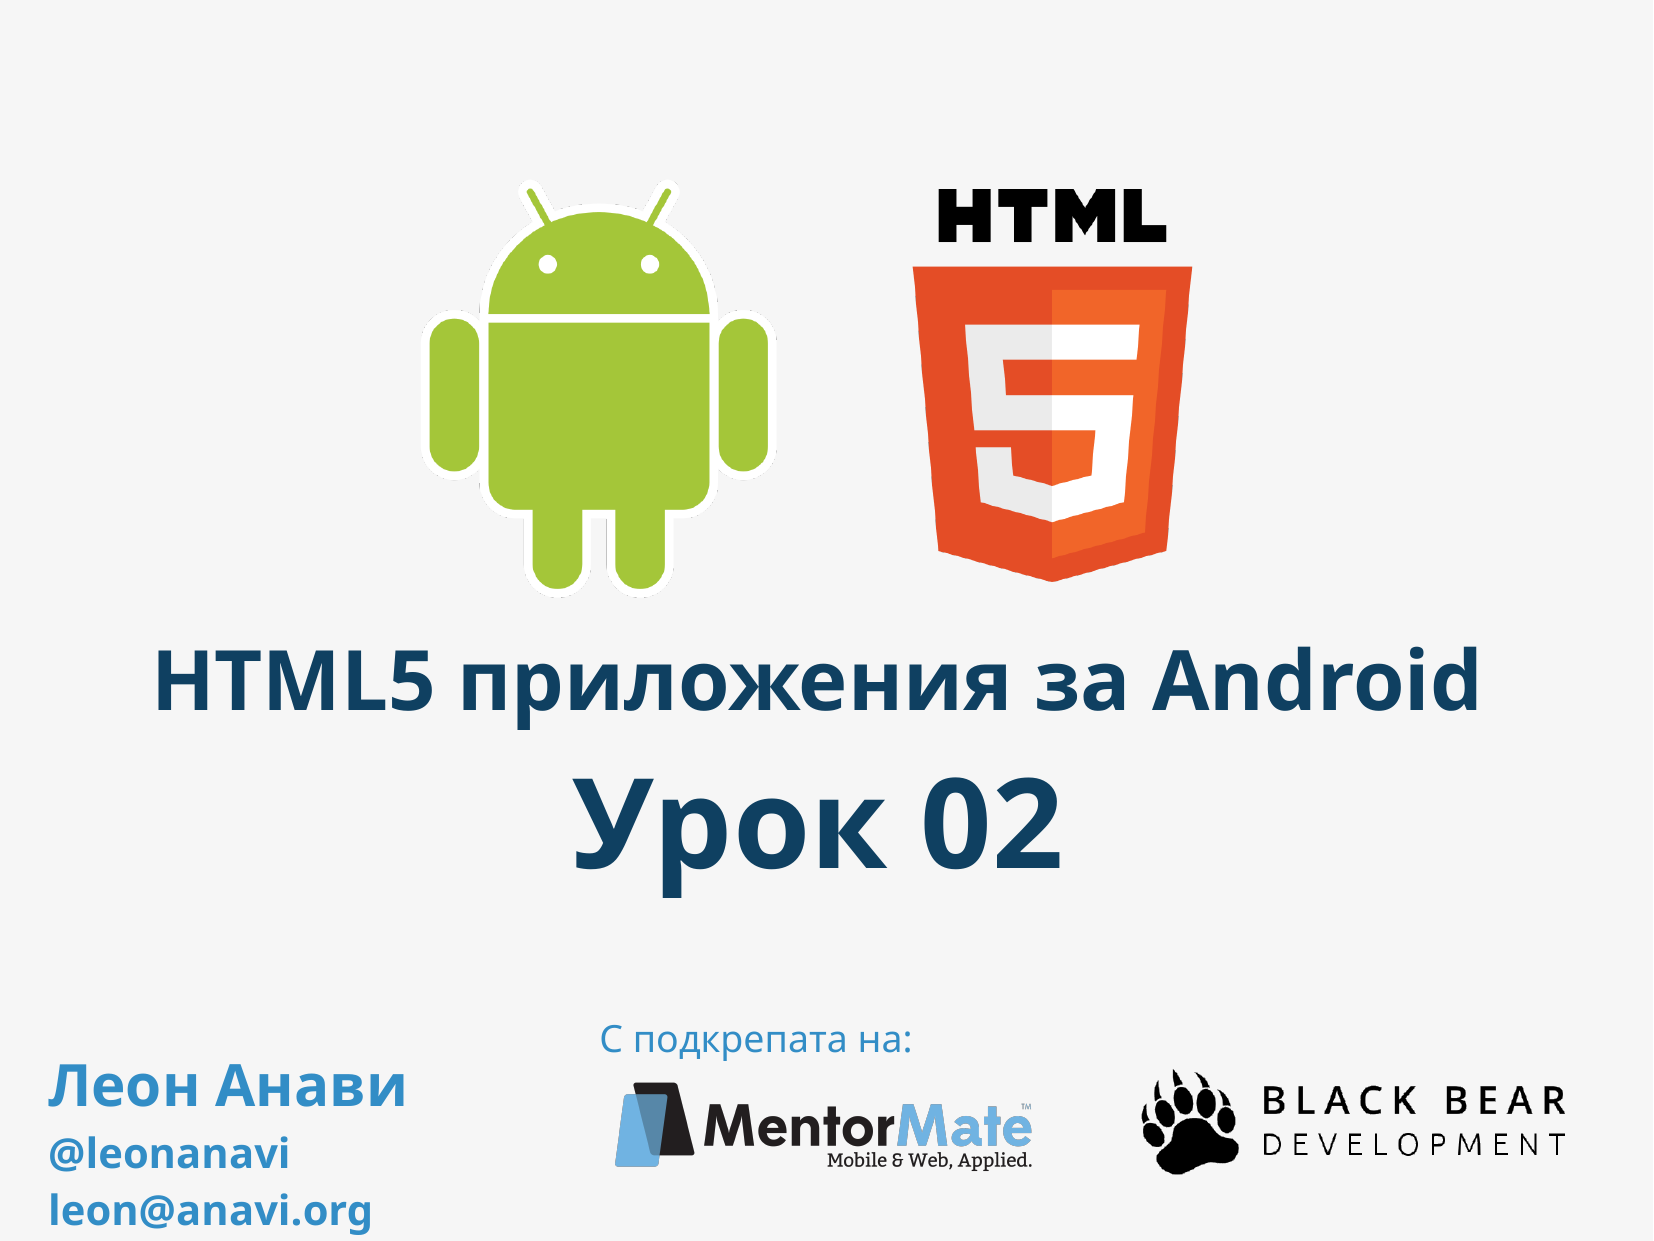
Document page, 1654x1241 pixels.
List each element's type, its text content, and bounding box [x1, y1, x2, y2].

picture [855, 189, 1249, 582]
picture [610, 1077, 1036, 1176]
picture [420, 179, 777, 598]
text_box Леон Анави @leonanavi leon@anavi.org [33, 1037, 409, 1219]
picture [1121, 1042, 1585, 1201]
title HTML5 приложения за Android Урок 02 [105, 553, 1531, 973]
text_box С подкрепата на: [584, 1005, 912, 1064]
